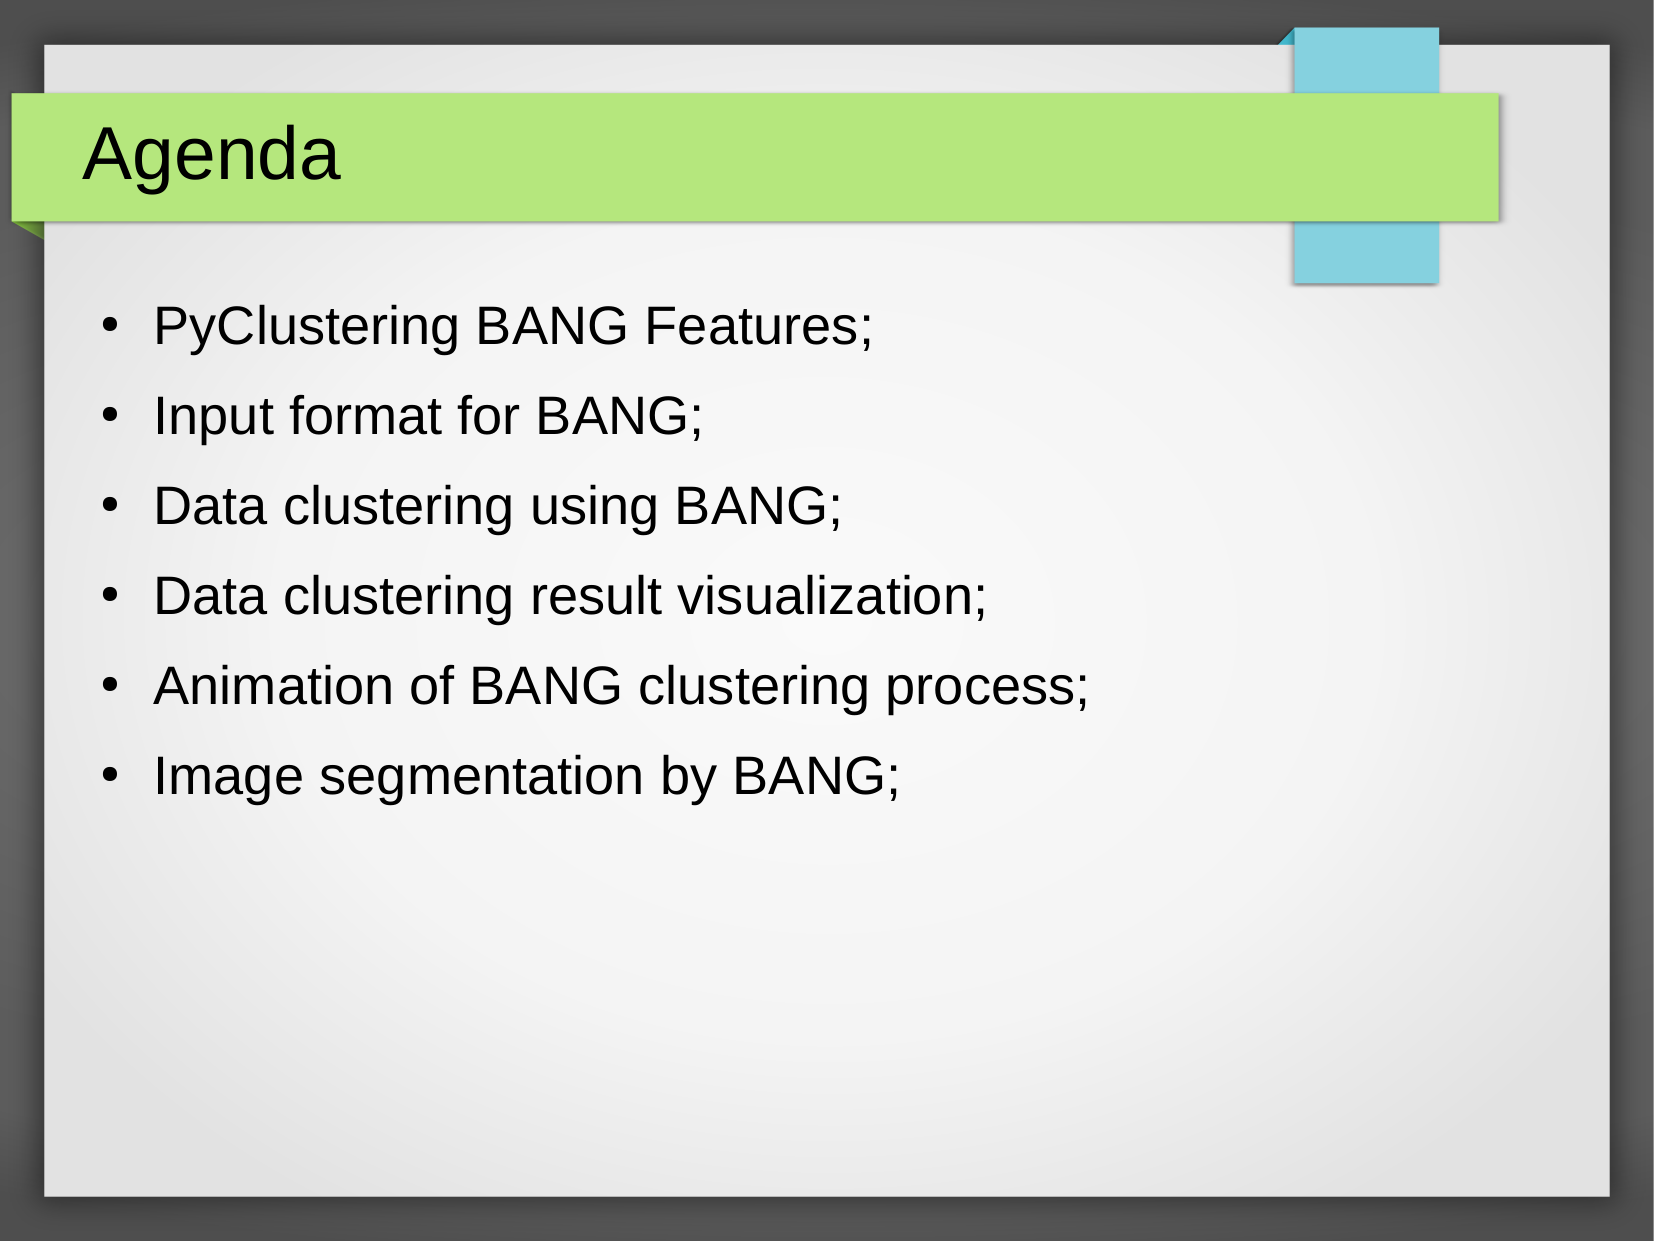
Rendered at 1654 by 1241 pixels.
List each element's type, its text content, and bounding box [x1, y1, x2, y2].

picture [0, 0, 1654, 1241]
title Agenda [82, 94, 1264, 213]
list PyClustering BANG Features; Input format for BANG; Data clustering using BANG; Data clustering result visualization; Animation of BANG clustering process; Image segmentation by BANG; [82, 295, 1571, 1015]
